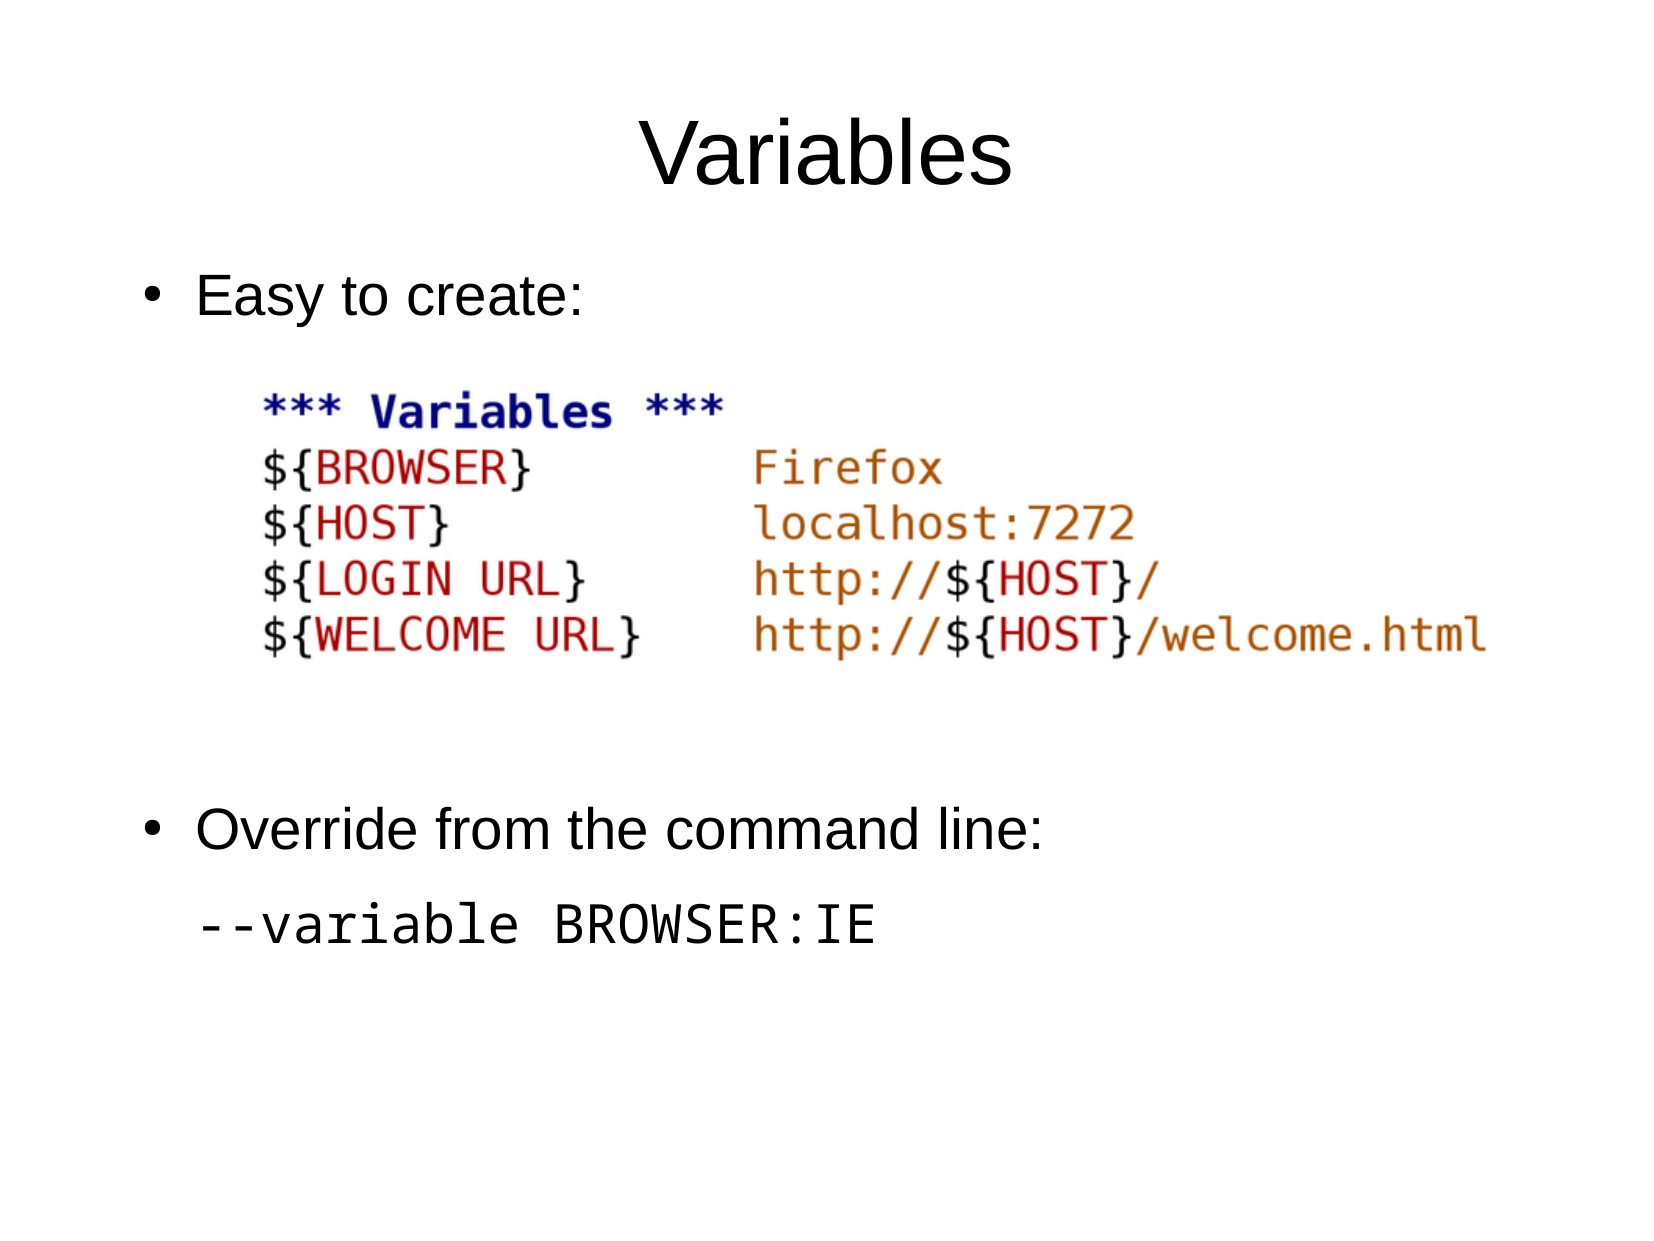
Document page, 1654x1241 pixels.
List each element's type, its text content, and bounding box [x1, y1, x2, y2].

title Variables [82, 49, 1571, 257]
picture [250, 375, 1501, 676]
list Easy to create: Override from the command line: --variable BROWSER:IE [124, 262, 1613, 949]
